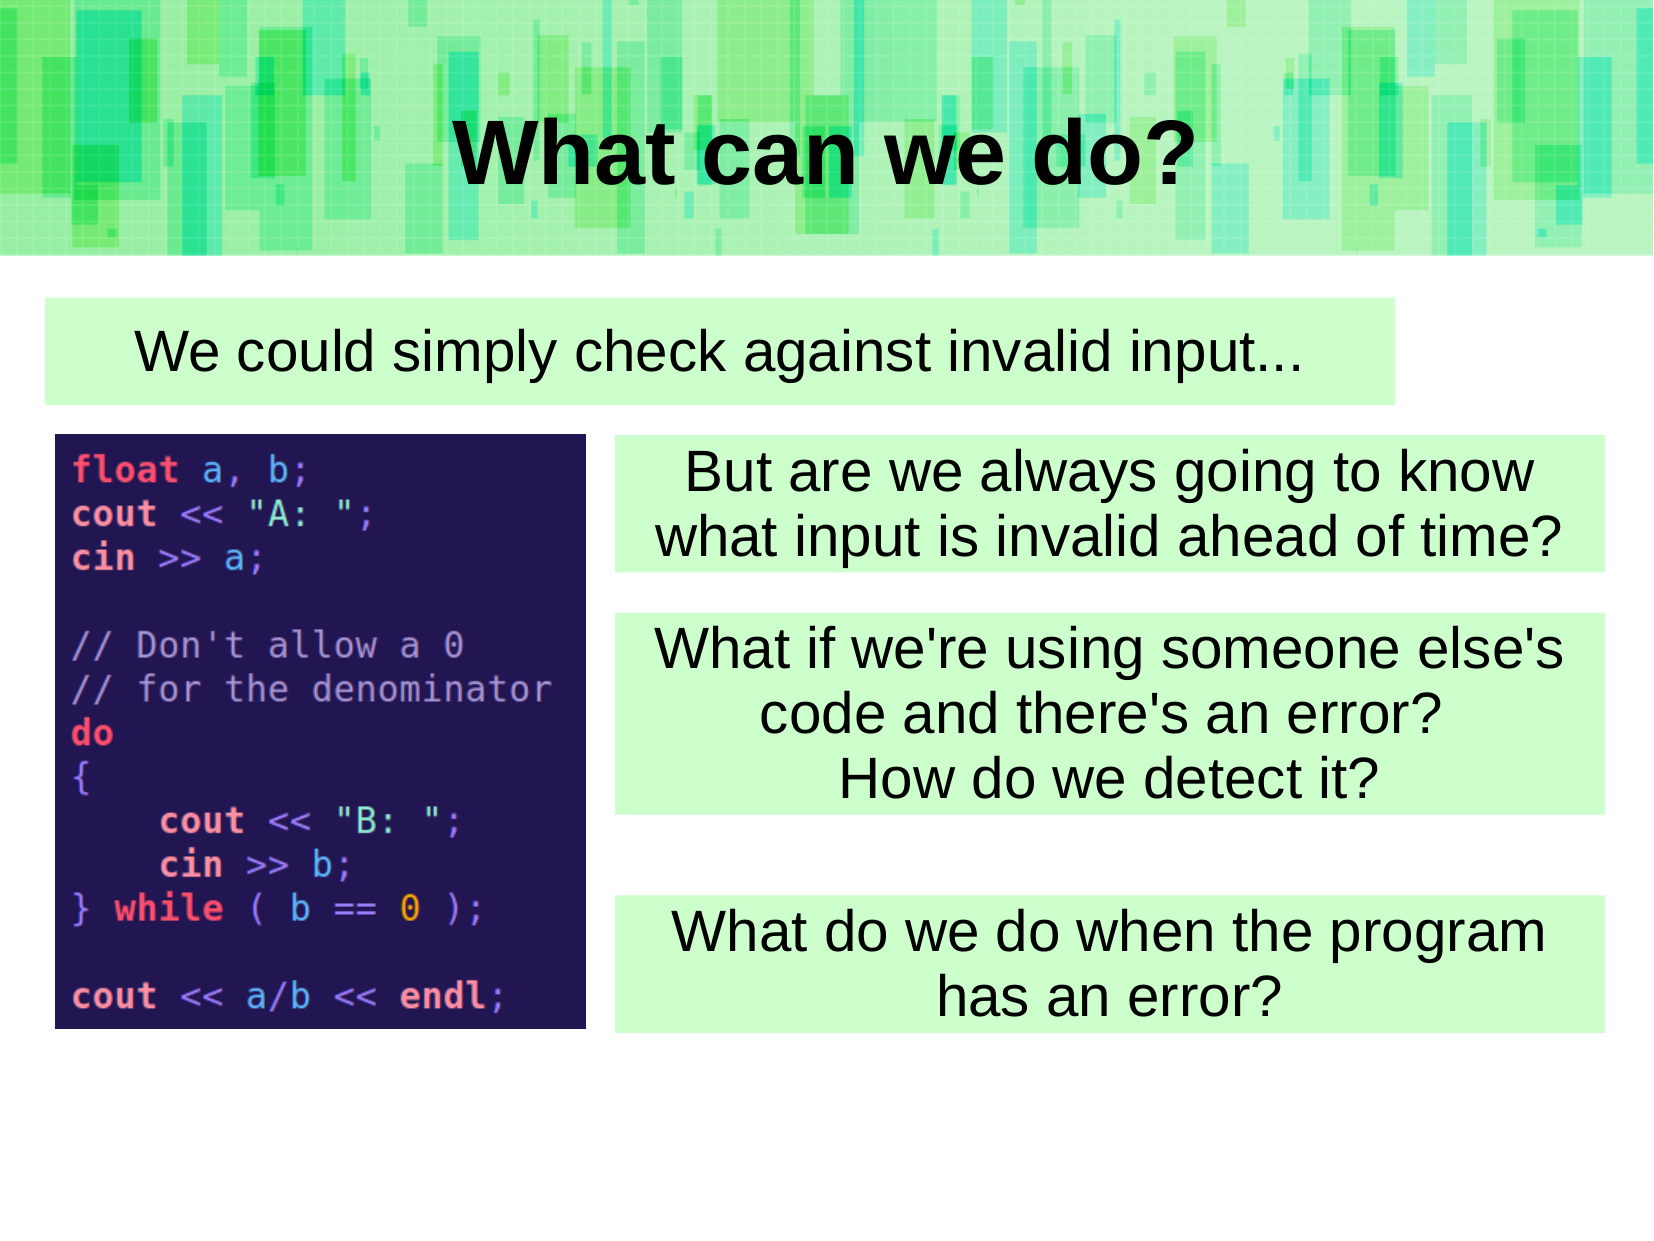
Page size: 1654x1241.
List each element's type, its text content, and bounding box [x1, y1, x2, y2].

text_box We could simply check against invalid input... [45, 297, 1396, 406]
text_box What do we do when the program has an error? [615, 895, 1606, 1033]
picture [0, 0, 1654, 1241]
title What can we do? [82, 49, 1571, 257]
text_box But are we always going to know what input is invalid ahead of time? [615, 435, 1606, 573]
text_box What if we're using someone else's code and there's an error? How do we detect it? [615, 612, 1606, 815]
